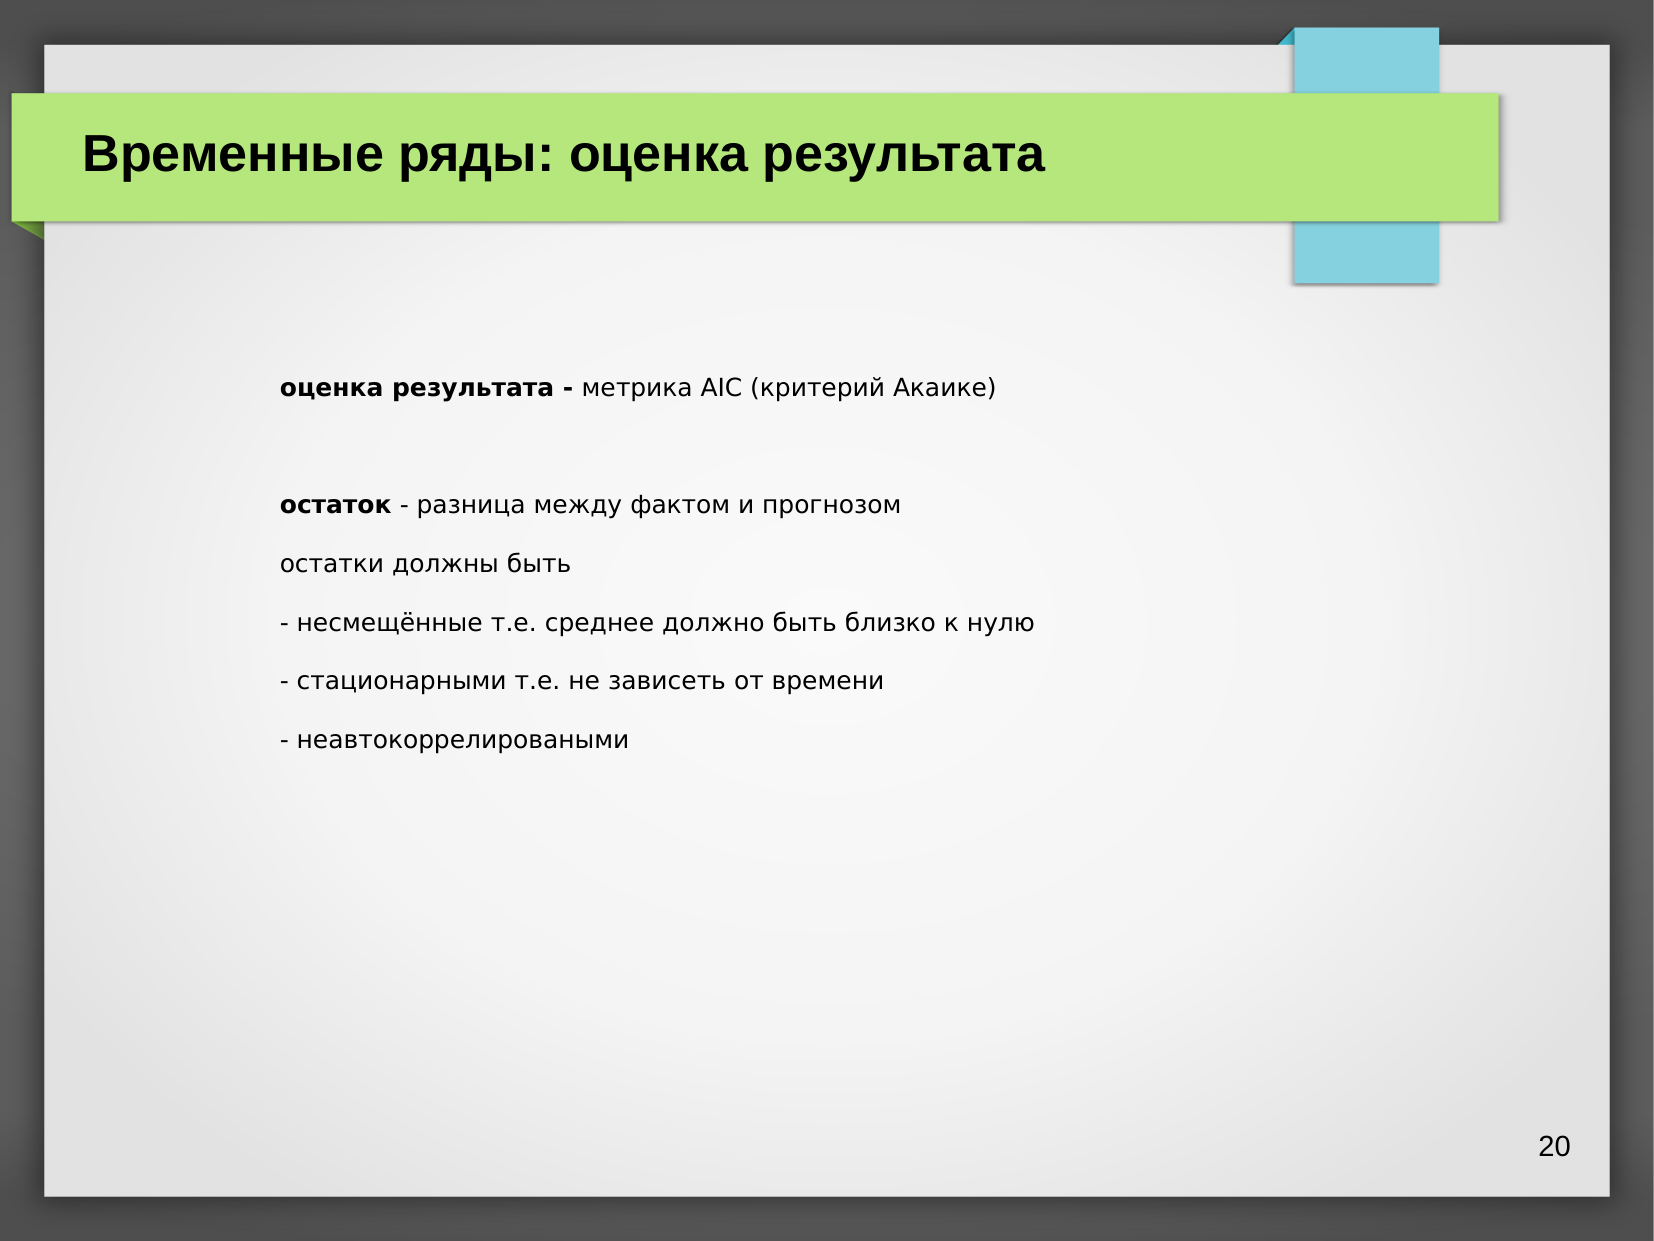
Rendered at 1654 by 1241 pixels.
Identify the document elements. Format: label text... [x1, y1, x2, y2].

title Временные ряды: оценка результата [82, 94, 1406, 213]
picture [0, 0, 1654, 1241]
text_box оценка результата - метрика AIC (критерий Акаике) остаток - разница между фактом и прогнозом остатки должны быть - несмещённые т.е. среднее должно быть близко к нулю - стационарными т.е. не зависеть от времени - неавтокоррелироваными [265, 366, 1300, 792]
